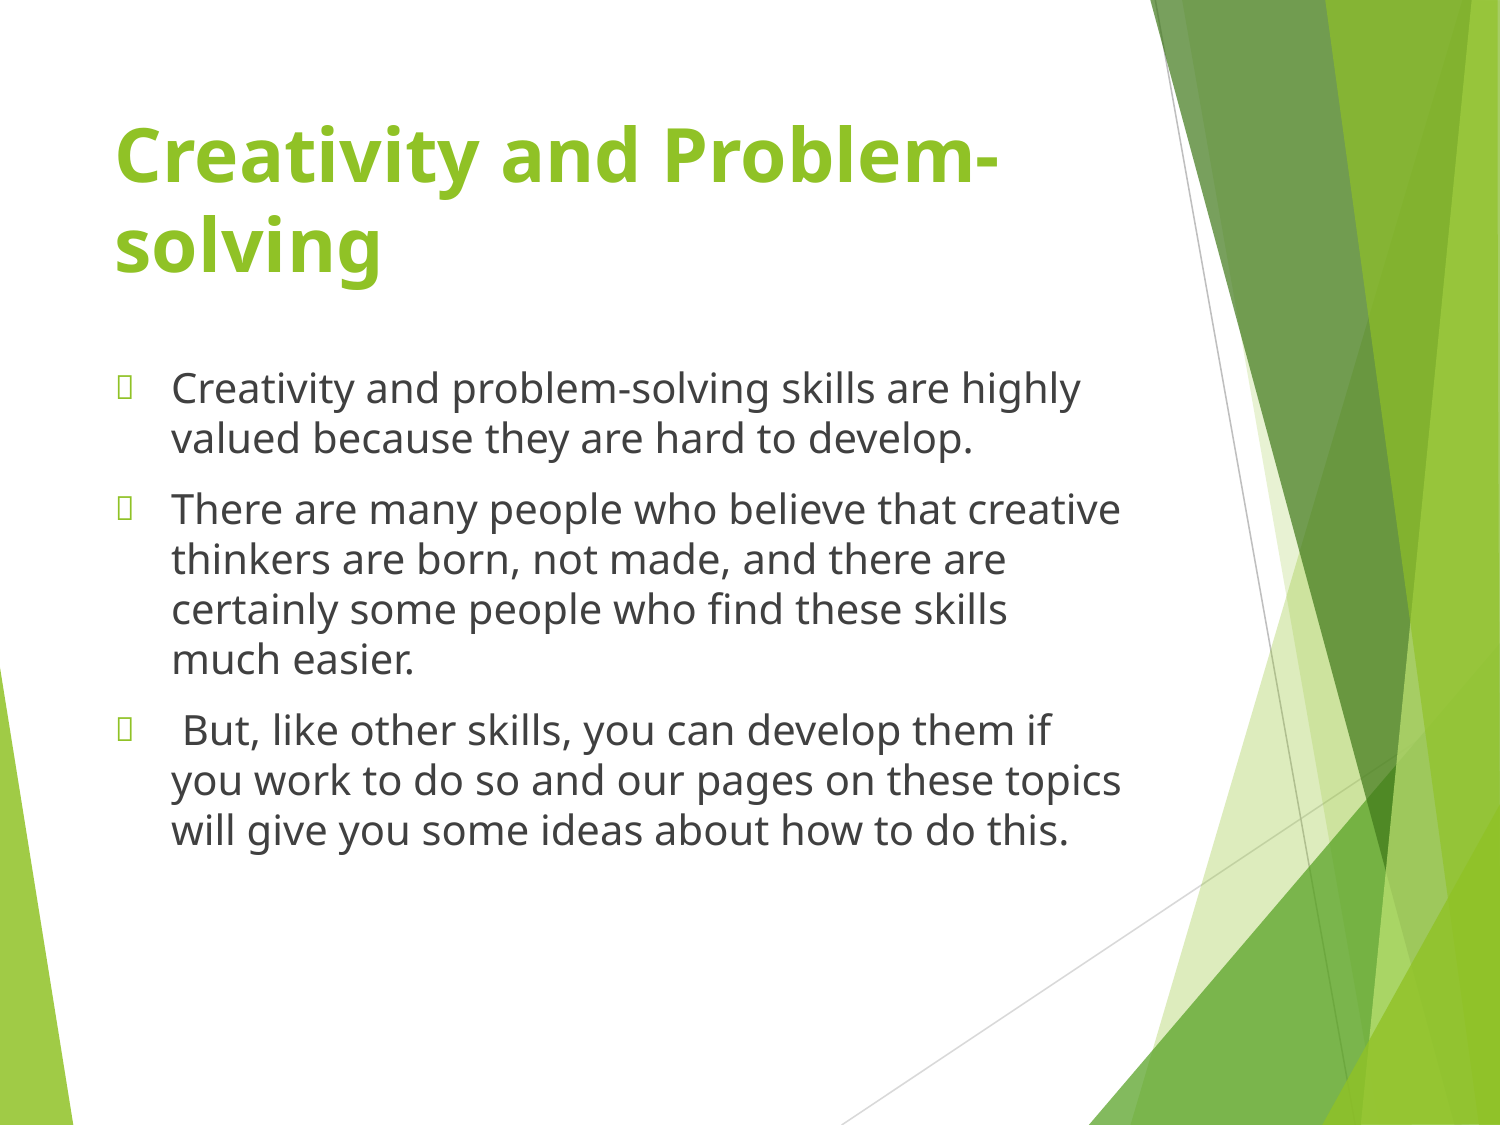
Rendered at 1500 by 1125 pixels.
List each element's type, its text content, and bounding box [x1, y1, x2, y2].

list Creativity and problem-solving skills are highly valued because they are hard to develop. There are many people who believe that creative thinkers are born, not made, and there are certainly some people who find these skills much easier. But, like other skills, you can develop them if you work to do so and our pages on these topics will give you some ideas about how to do this. [99, 354, 1142, 992]
title Creativity and Problem-solving [99, 99, 1142, 317]
